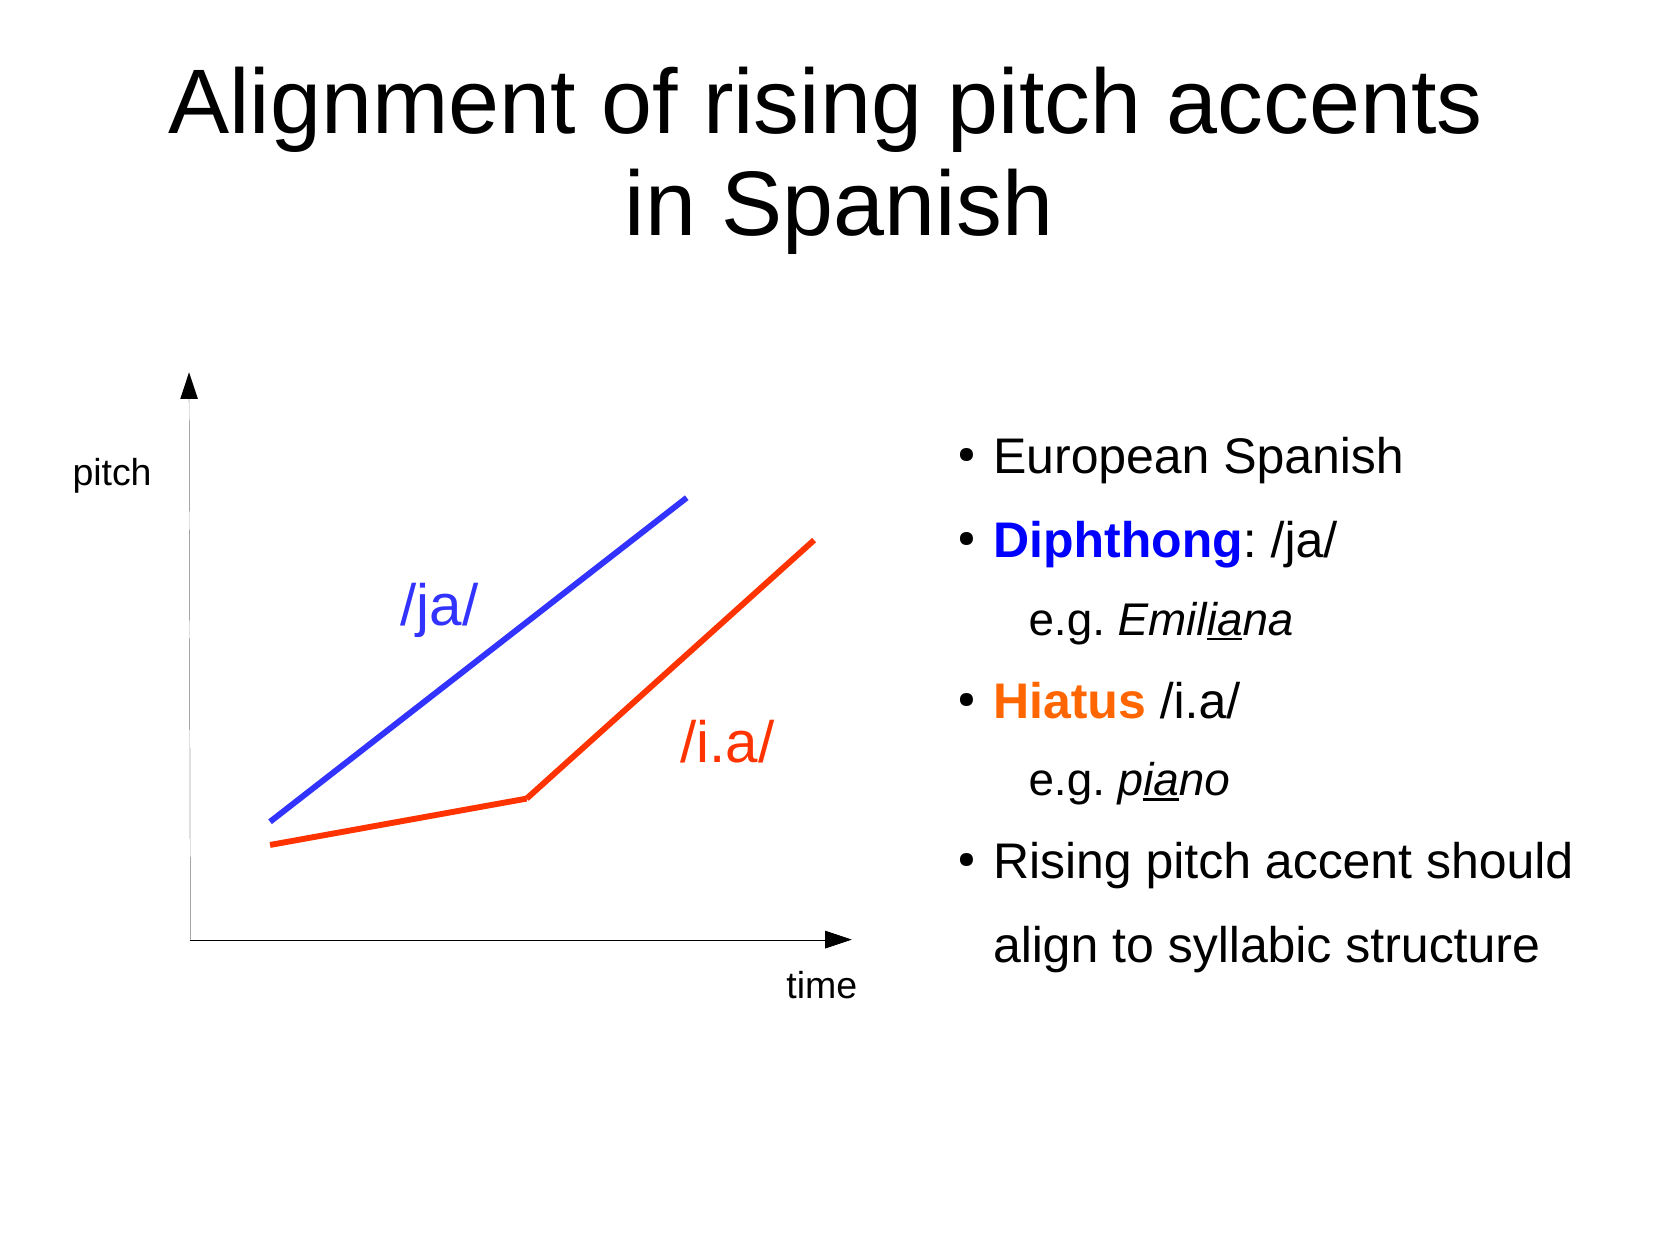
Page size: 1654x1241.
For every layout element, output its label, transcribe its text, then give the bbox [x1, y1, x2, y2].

text_box European Spanish Diphthong: /ja/ e.g. Emiliana Hiatus /i.a/ e.g. piano Rising pitch accent should align to syllabic structure [942, 393, 1589, 981]
text_box /ja/ [385, 565, 494, 646]
text_box pitch [57, 443, 167, 501]
text_box /i.a/ [665, 702, 790, 783]
title Alignment of rising pitch accents in Spanish [82, 49, 1571, 257]
text_box time [771, 956, 873, 1014]
